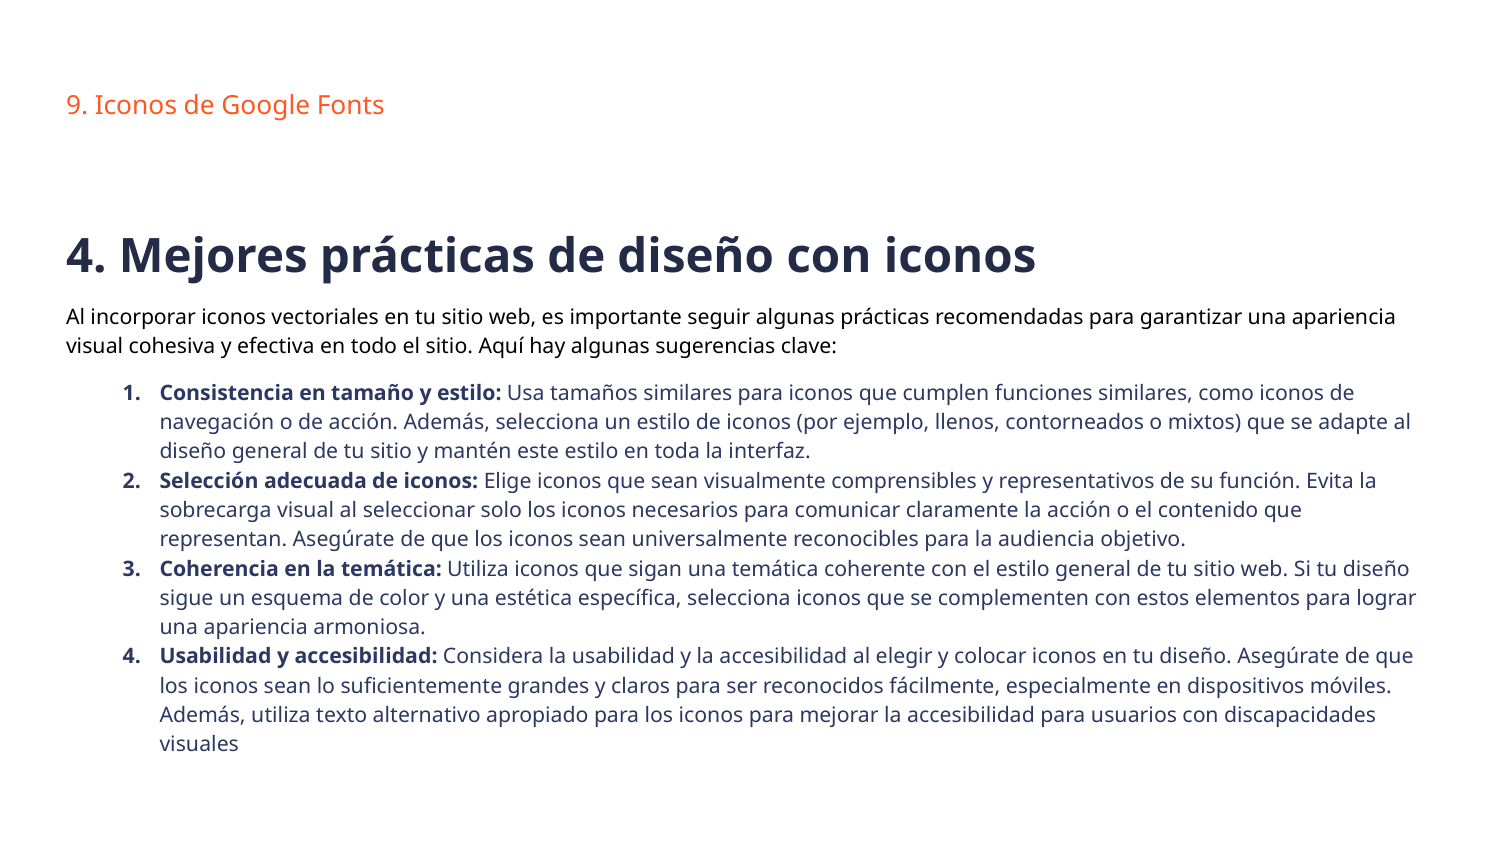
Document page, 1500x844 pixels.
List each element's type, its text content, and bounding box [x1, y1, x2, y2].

title 9. Iconos de Google Fonts [51, 72, 1449, 167]
list 4. Mejores prácticas de diseño con iconos Al incorporar iconos vectoriales en tu sitio web, es importante seguir algunas prácticas recomendadas para garantizar una apariencia visual cohesiva y efectiva en todo el sitio. Aquí hay algunas sugerencias clave: Consistencia en tamaño y estilo: Usa tamaños similares para iconos que cumplen funciones similares, como iconos de navegación o de acción. Además, selecciona un estilo de iconos (por ejemplo, llenos, contorneados o mixtos) que se adapte al diseño general de tu sitio y mantén este estilo en toda la interfaz. Selección adecuada de iconos: Elige iconos que sean visualmente comprensibles y representativos de su función. Evita la sobrecarga visual al seleccionar solo los iconos necesarios para comunicar claramente la acción o el contenido que representan. Asegúrate de que los iconos sean universalmente reconocibles para la audiencia objetivo. Coherencia en la temática: Utiliza iconos que sigan una temática coherente con el estilo general de tu sitio web. Si tu diseño sigue un esquema de color y una estética específica, selecciona iconos que se complementen con estos elementos para lograr una apariencia armoniosa. Usabilidad y accesibilidad: Considera la usabilidad y la accesibilidad al elegir y colocar iconos en tu diseño. Asegúrate de que los iconos sean lo suficientemente grandes y claros para ser reconocidos fácilmente, especialmente en dispositivos móviles. Además, utiliza texto alternativo apropiado para los iconos para mejorar la accesibilidad para usuarios con discapacidades visuales [51, 189, 1449, 775]
